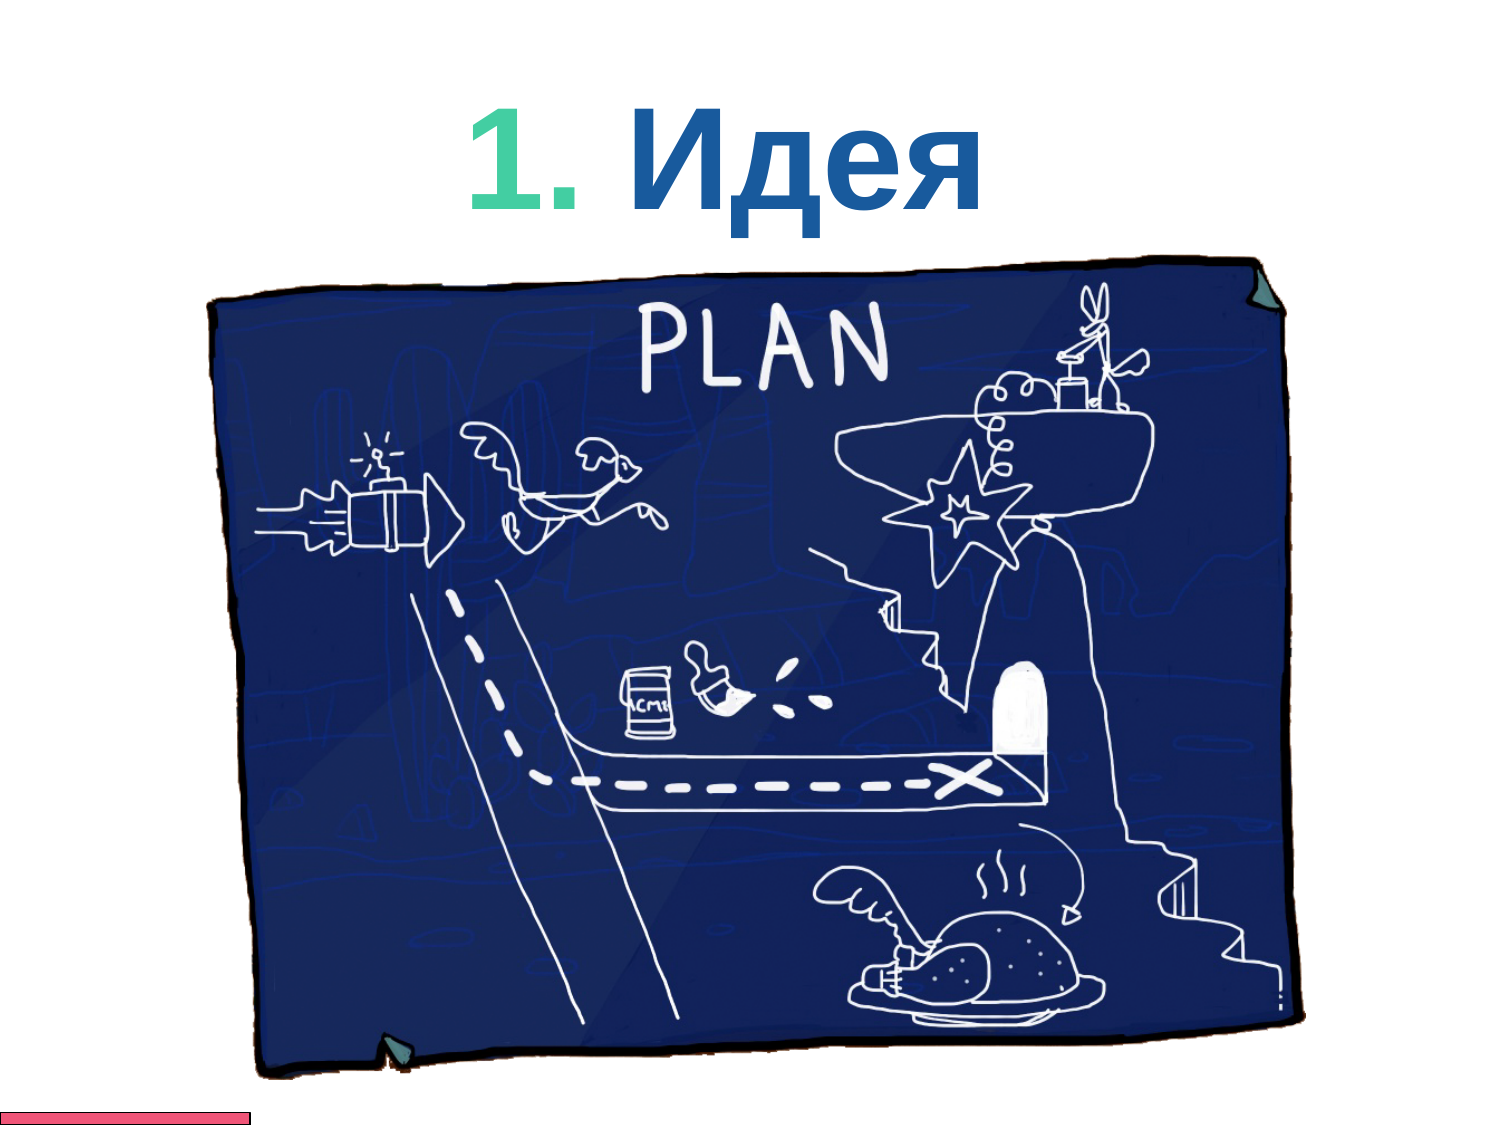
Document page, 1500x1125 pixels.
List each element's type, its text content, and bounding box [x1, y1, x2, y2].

text_box 1. Идея [218, 61, 1234, 254]
text_box [0, 1112, 250, 1125]
picture [206, 254, 1306, 1080]
